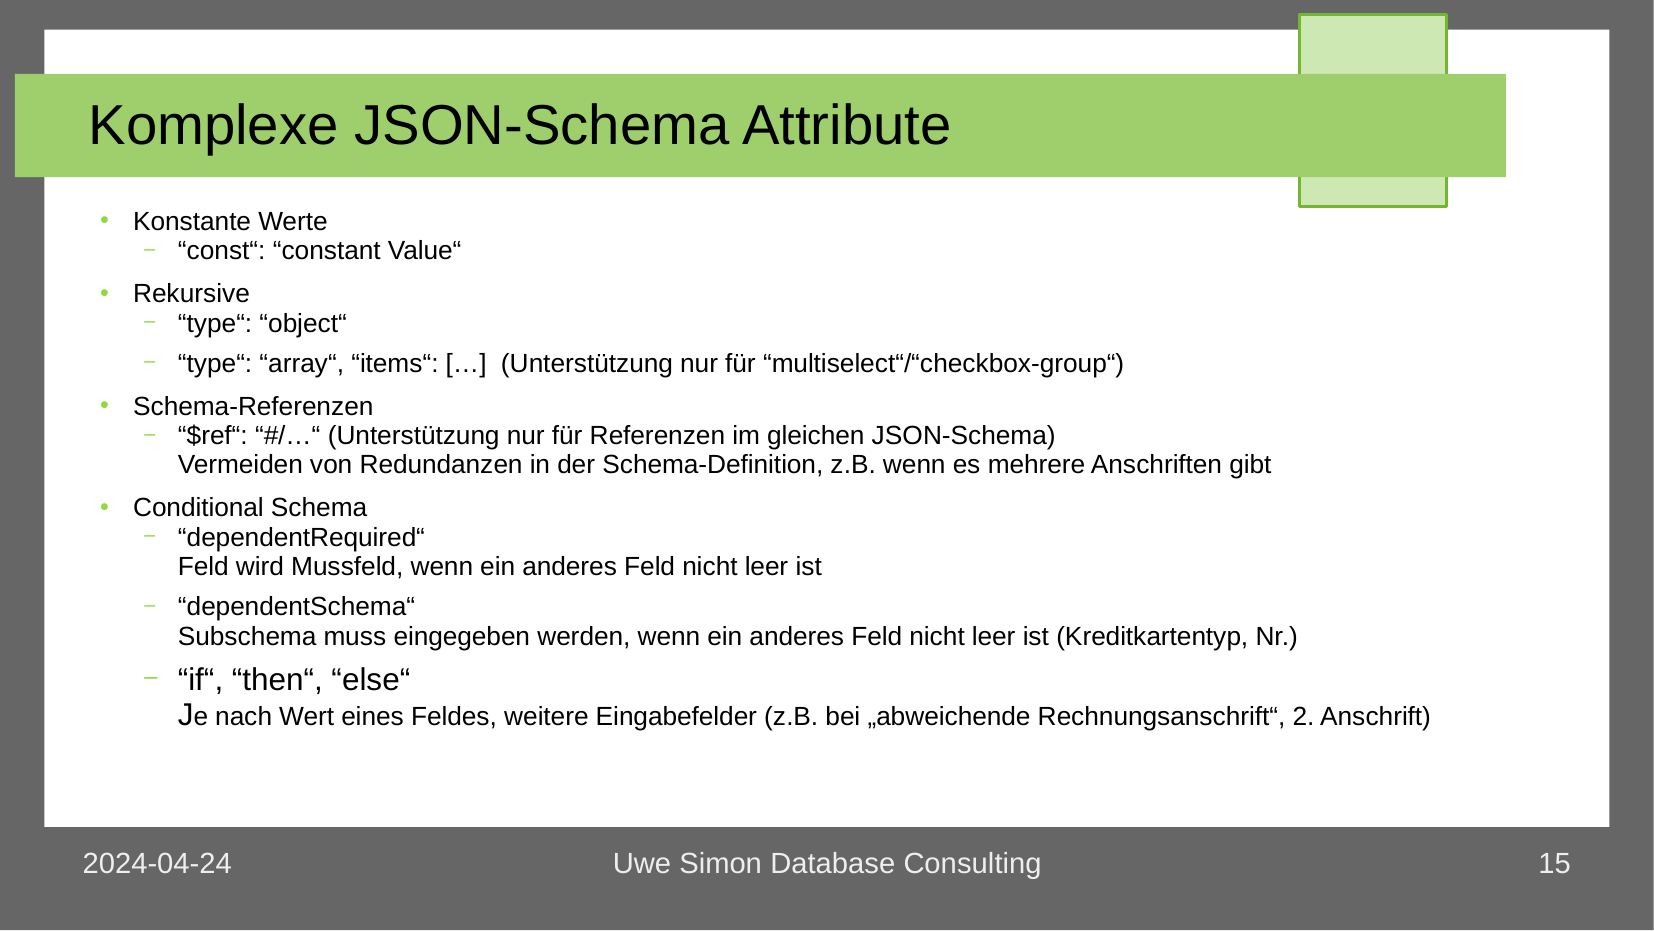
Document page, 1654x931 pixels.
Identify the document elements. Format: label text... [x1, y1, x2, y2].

title Komplexe JSON-Schema Attribute [88, 73, 1506, 178]
list Konstante Werte “const“: “constant Value“ Rekursive “type“: “object“ “type“: “array“, “items“: […] (Unterstützung nur für “multiselect“/“checkbox-group“) Schema-Referenzen “$ref“: “#/…“ (Unterstützung nur für Referenzen im gleichen JSON-Schema) Vermeiden von Redundanzen in der Schema-Definition, z.B. wenn es mehrere Anschriften gibt Conditional Schema “dependentRequired“ Feld wird Mussfeld, wenn ein anderes Feld nicht leer ist “dependentSchema“ Subschema muss eingegeben werden, wenn ein anderes Feld nicht leer ist (Kreditkartentyp, Nr.) “if“, “then“, “else“ Je nach Wert eines Feldes, weitere Eingabefelder (z.B. bei „abweichende Rechnungsanschrift“, 2. Anschrift) [88, 206, 1565, 739]
